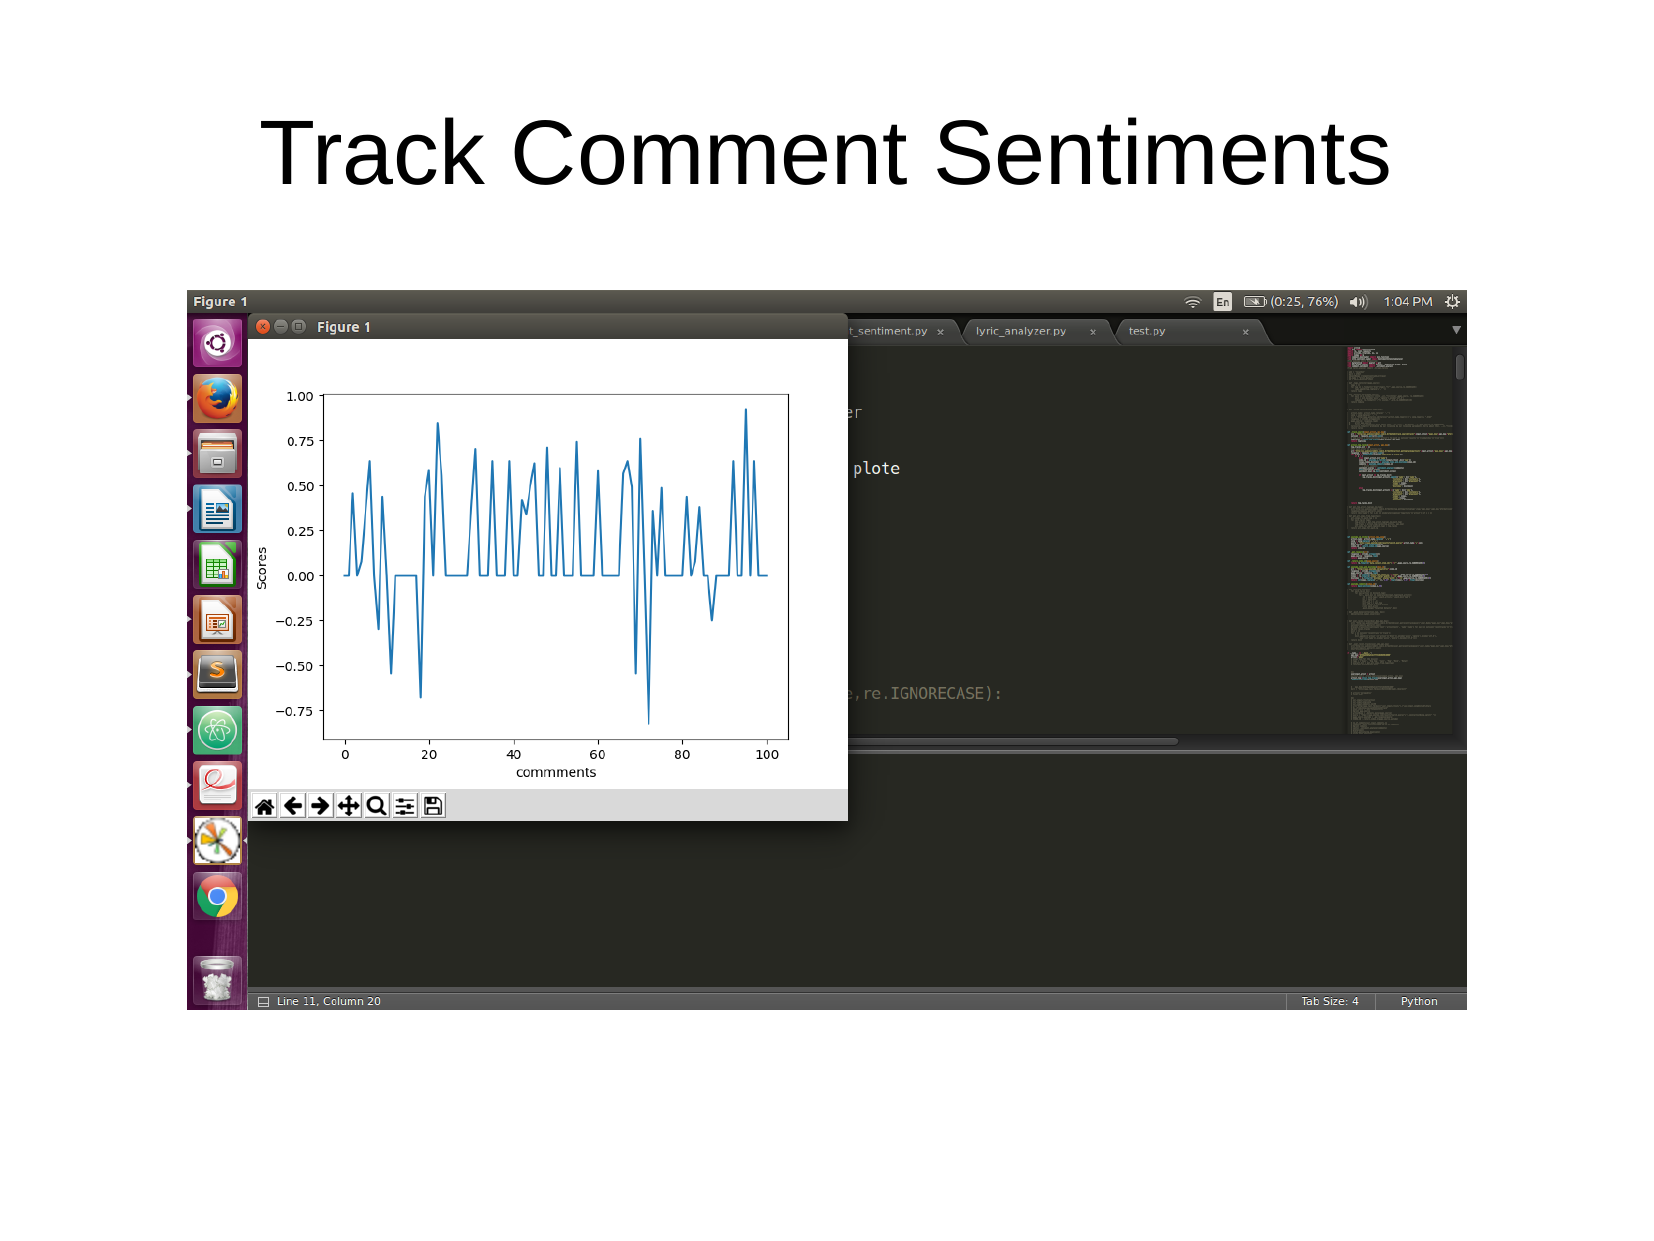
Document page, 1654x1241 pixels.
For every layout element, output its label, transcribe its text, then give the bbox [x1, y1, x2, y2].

title Track Comment Sentiments [82, 49, 1571, 257]
picture [187, 290, 1467, 1010]
